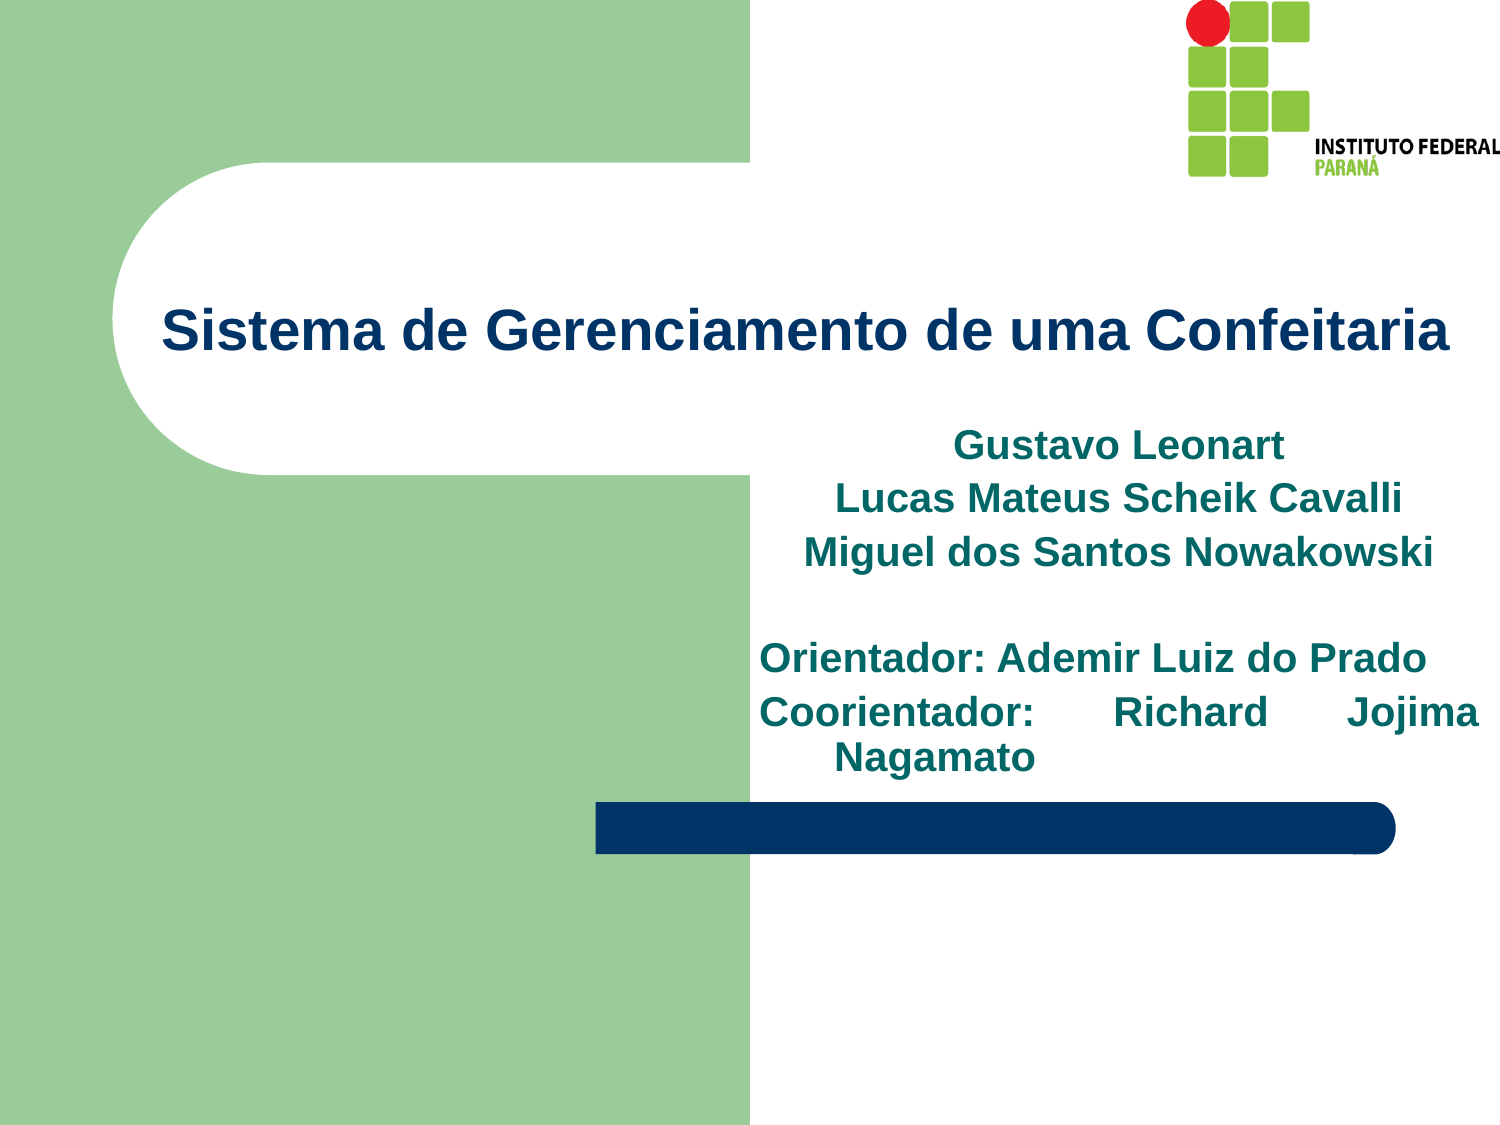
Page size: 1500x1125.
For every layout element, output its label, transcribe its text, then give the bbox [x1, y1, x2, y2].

picture [1186, 0, 1500, 186]
text_box Sistema de Gerenciamento de uma Confeitaria [113, 251, 1500, 412]
subtitle Gustavo Leonart Lucas Mateus Scheik Cavalli Miguel dos Santos Nowakowski Orientador: Ademir Luiz do Prado Coorientador: Richard Jojima Nagamato [744, 415, 1495, 721]
